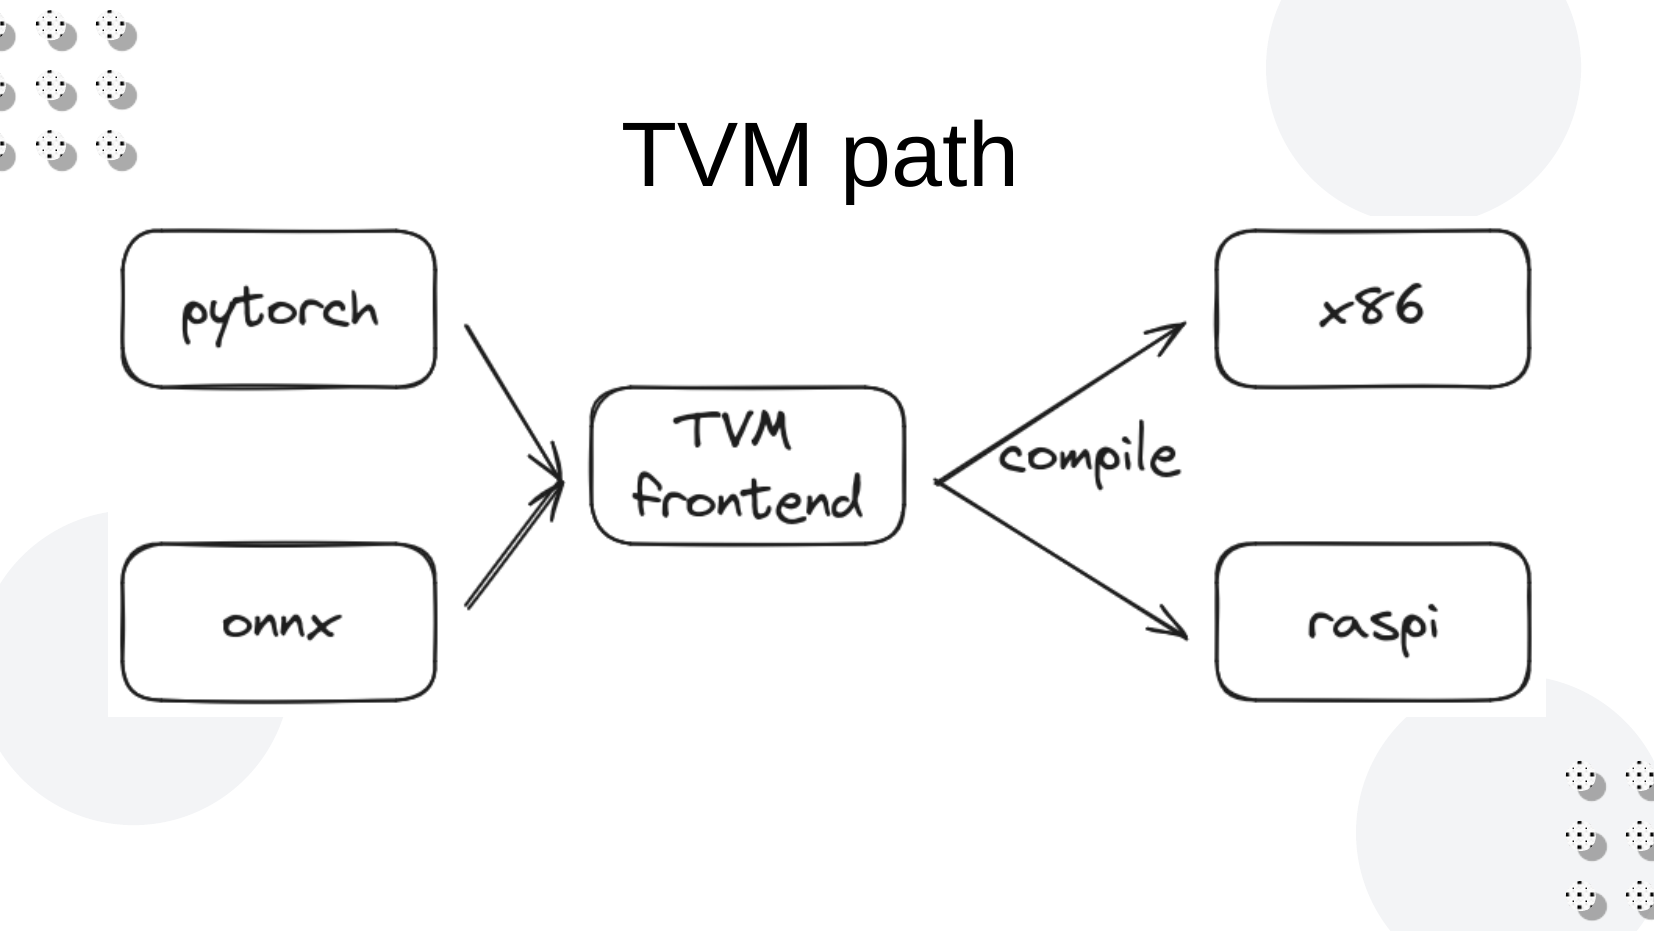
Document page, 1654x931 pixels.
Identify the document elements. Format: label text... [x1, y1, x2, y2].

picture [0, 133, 7, 158]
picture [0, 13, 6, 38]
picture [35, 10, 66, 41]
picture [35, 130, 67, 161]
picture [35, 70, 66, 101]
picture [108, 216, 1546, 717]
picture [95, 10, 126, 41]
picture [0, 73, 6, 98]
picture [99, 70, 123, 76]
picture [1565, 880, 1596, 912]
picture [1625, 880, 1654, 911]
picture [1625, 820, 1654, 851]
picture [1565, 820, 1596, 851]
title TVM path [76, 76, 1565, 233]
picture [1625, 760, 1654, 791]
picture [1565, 760, 1596, 791]
